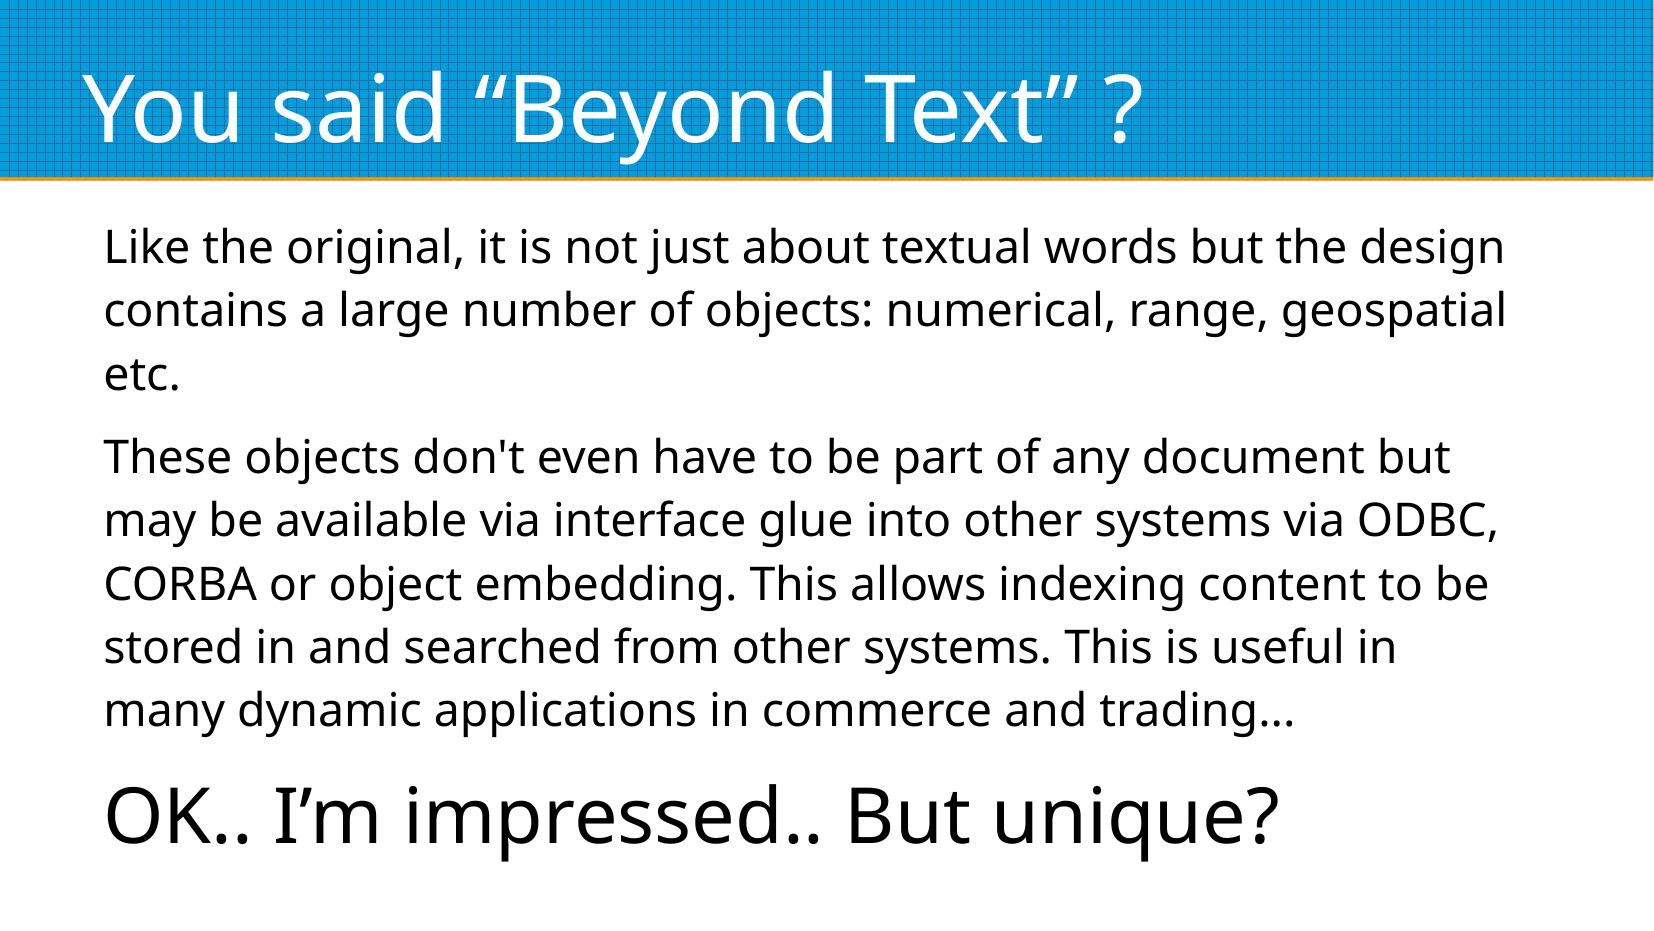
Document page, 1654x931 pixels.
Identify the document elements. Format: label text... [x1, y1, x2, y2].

title You said “Beyond Text” ? [82, 14, 1571, 171]
list Like the original, it is not just about textual words but the design contains a large number of objects: numerical, range, geospatial etc. These objects don't even have to be part of any document but may be available via interface glue into other systems via ODBC, CORBA or object embedding. This allows indexing content to be stored in and searched from other systems. This is useful in many dynamic applications in commerce and trading... OK.. I’m impressed.. But unique? [37, 213, 1518, 931]
